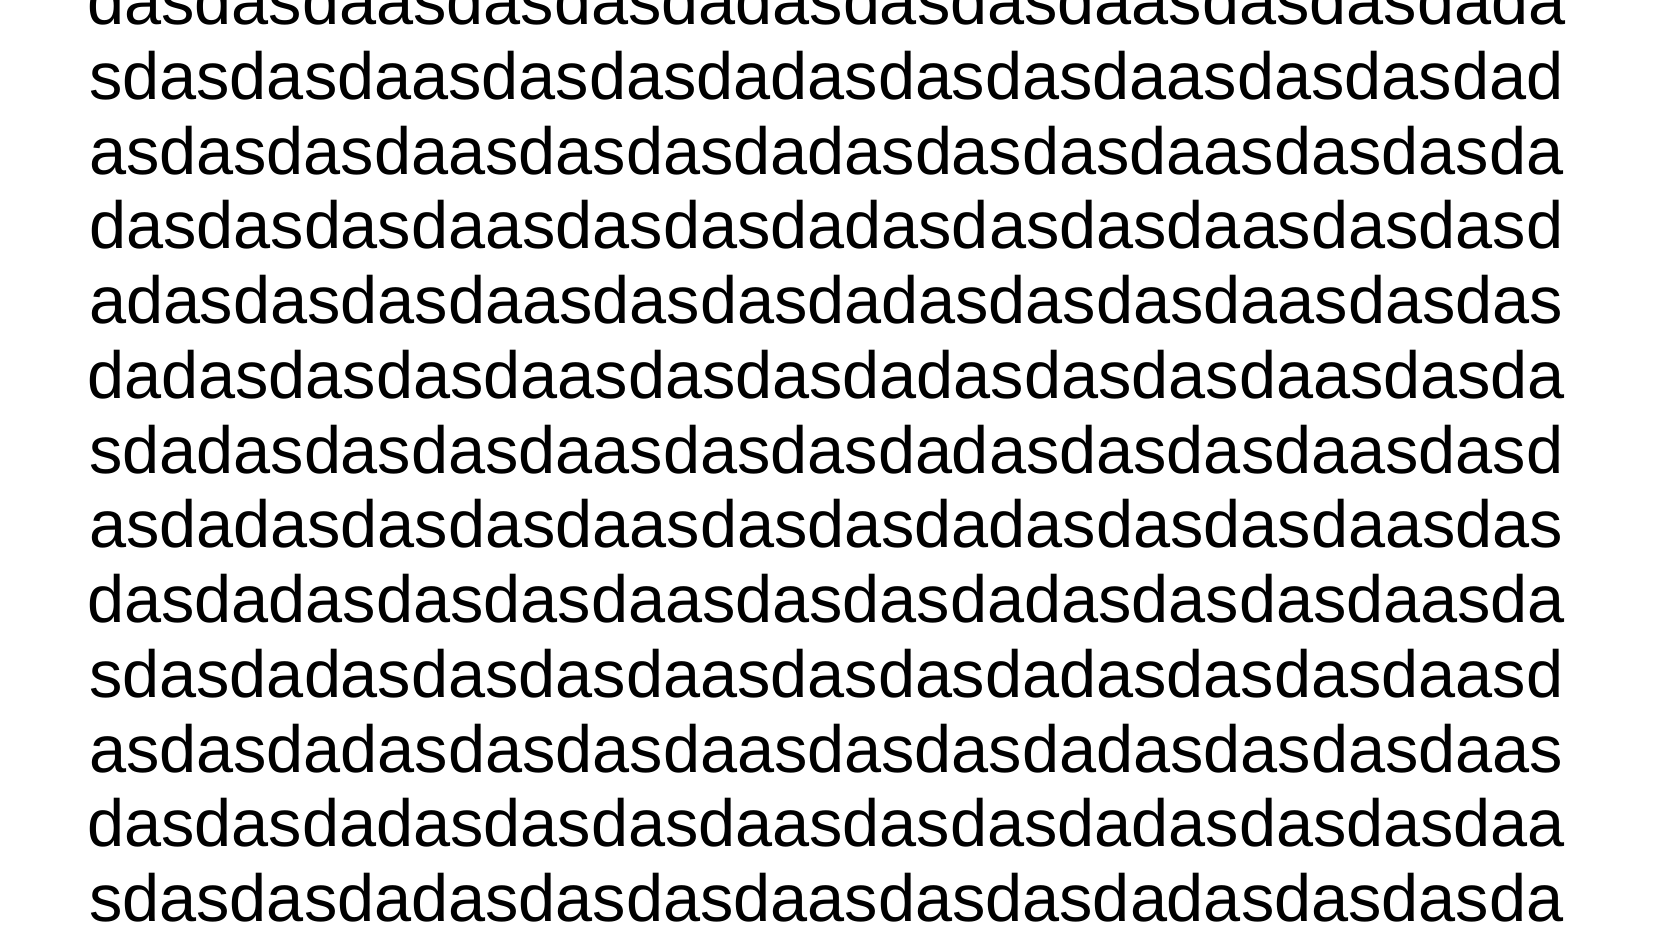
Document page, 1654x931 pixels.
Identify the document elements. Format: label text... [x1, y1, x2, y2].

subtitle asdasdasdadasdasdasdaasdasdasdadasdasdasdaasdasdasdadasdasdasdaasdasdasdadasdasdasdaasdasdasdadasdasdasdaasdasdasdadasdasdasdaasdasdasdadasdasdasdaasdasdasdadasdasdasdaasdasdasdadasdasdasdaasdasdasdadasdasdasdaasdasdasdadasdasdasdaasdasdasdadasdasdasdaasdasdasdadasdasdasdaasdasdasdadasdasdasdaasdasdasdadasdasdasdaasdasdasdadasdasdasdaasdasdasdadasdasdasdaasdasdasdadasdasdasdaasdasdasdadasdasdasdaasdasdasdadasdasdasdaasdasdasdadasdasdasdaasdasdasdadasdasdasdaasdasdasdadasdasdasdaasdasdasdadasdasdasdaasdasdasdadasdasdasdaasdasdasdadasdasdasdaasdasdasdadasdasdasdaasdasdasdadasdasdasdaasdasdasdadasdasdasdaasdasdasdadasdasdasdaasdasdasdadasdasdasdaasdasdasdadasdasdasdaasdasdasdadasdasdasdaasdasdasdadasdasdasdaasdasdasdadasdasdasdaasdasdasdadasdasdasdaasdasdasdadasdasdasdaasdasdasdadasdasdasdaasdasdasdadasdasdasdaasdasdasdadasdasdasdaasdasdasdadasdasdasdaasdasdasdadasdasdasdaasdasdasdadasdasdasdaasdasdasdadasdasdasdaasdasdasdadasdasdasdaasdasdasdadasdasdasdaasdasdasdadasdasdasdaasdasdasdadasdasdasdaasdasdasdadasdasdasdaasdasdasdadasdasdasdaasdasdasdadasdasdasdaasdasdasdadasdasdasdaasdasdasdadasdasdasdaasdasdasdadasdasdasdaasdasdasdadasdasdasdaasdasdasdadasdasdasdaasdasdasdadasdasdasda [82, 0, 1571, 931]
